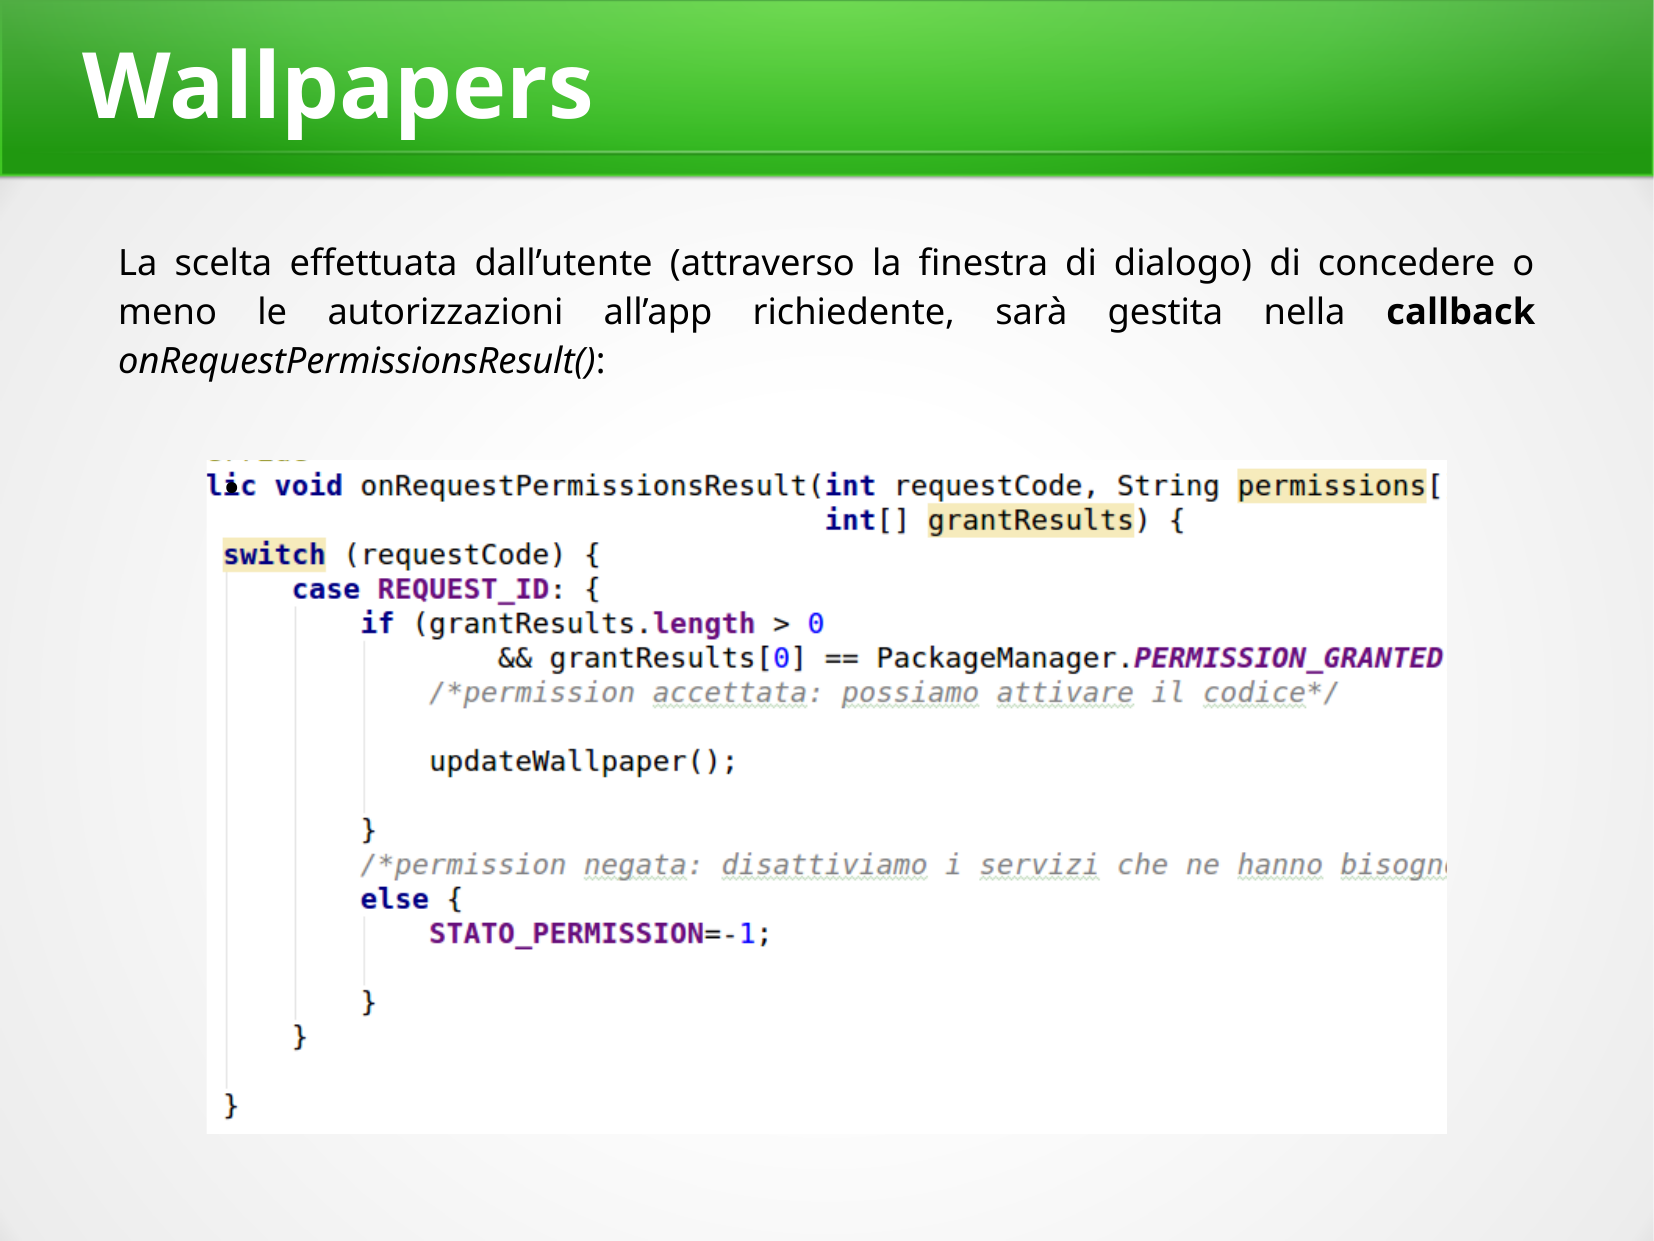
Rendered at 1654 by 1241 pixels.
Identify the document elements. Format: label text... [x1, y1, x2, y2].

list La scelta effettuata dall’utente (attraverso la finestra di dialogo) di concedere o meno le autorizzazioni all’app richiedente, sarà gestita nella callback onRequestPermissionsResult(): [118, 236, 1536, 461]
title Wallpapers [82, 11, 1571, 154]
list [206, 460, 1447, 1134]
picture [0, 0, 1654, 1241]
